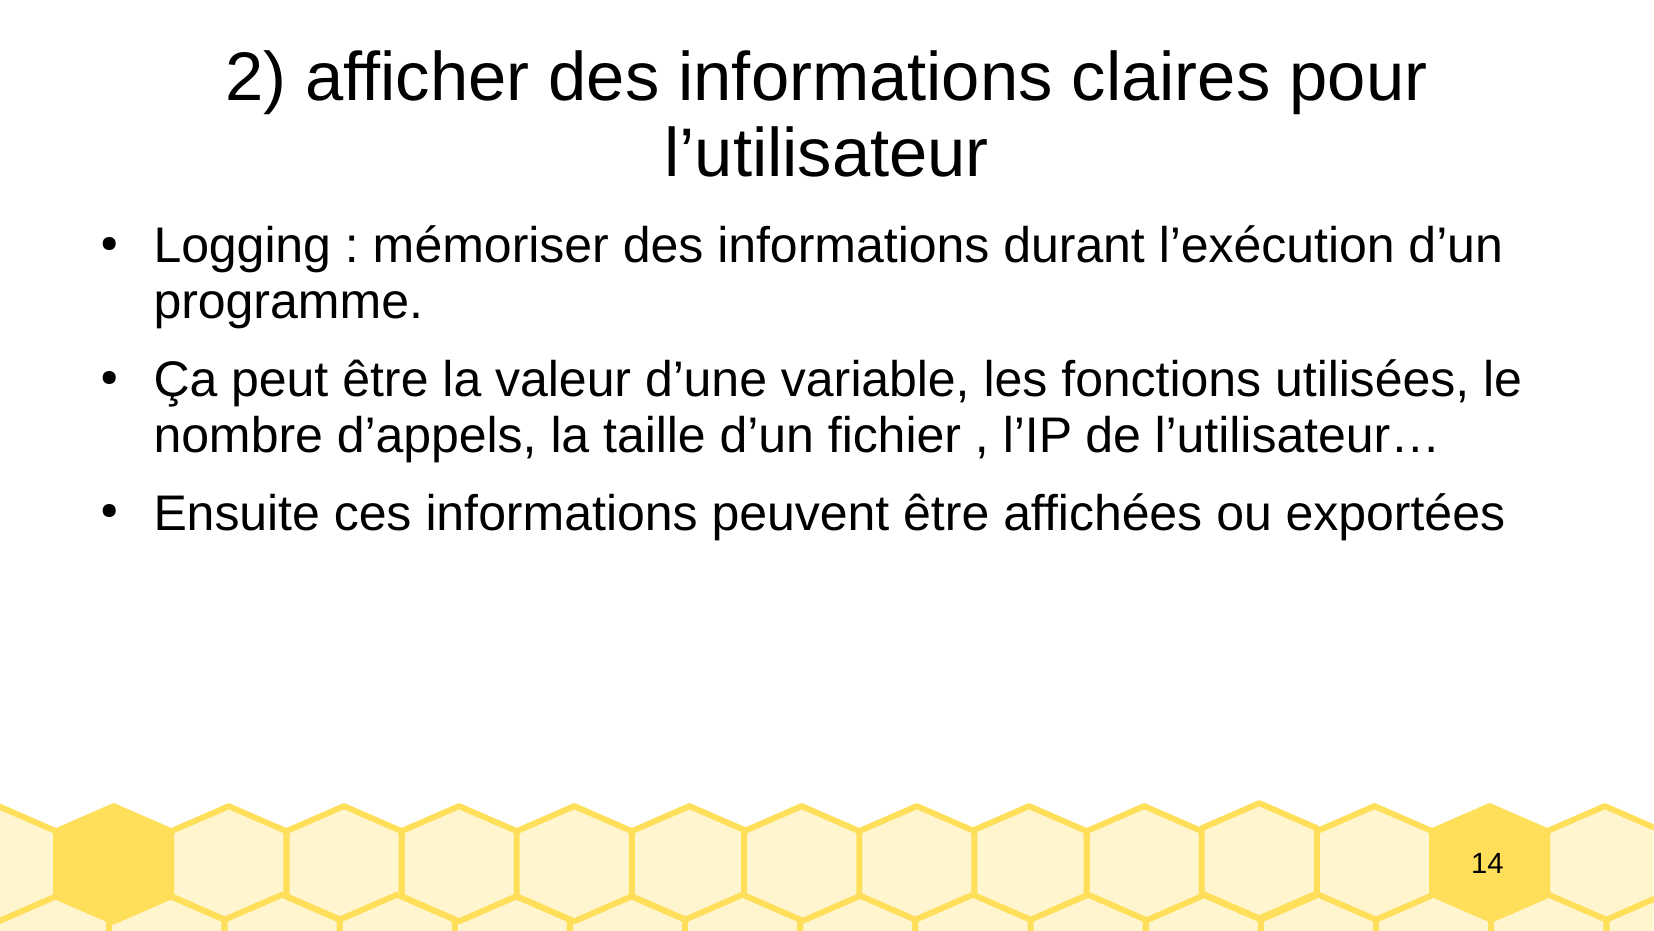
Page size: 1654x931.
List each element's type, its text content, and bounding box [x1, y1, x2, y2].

title 2) afficher des informations claires pour l’utilisateur [82, 37, 1571, 193]
list Logging : mémoriser des informations durant l’exécution d’un programme. Ça peut être la valeur d’une variable, les fonctions utilisées, le nombre d’appels, la taille d’un fichier , l’IP de l’utilisateur… Ensuite ces informations peuvent être affichées ou exportées [82, 217, 1571, 758]
